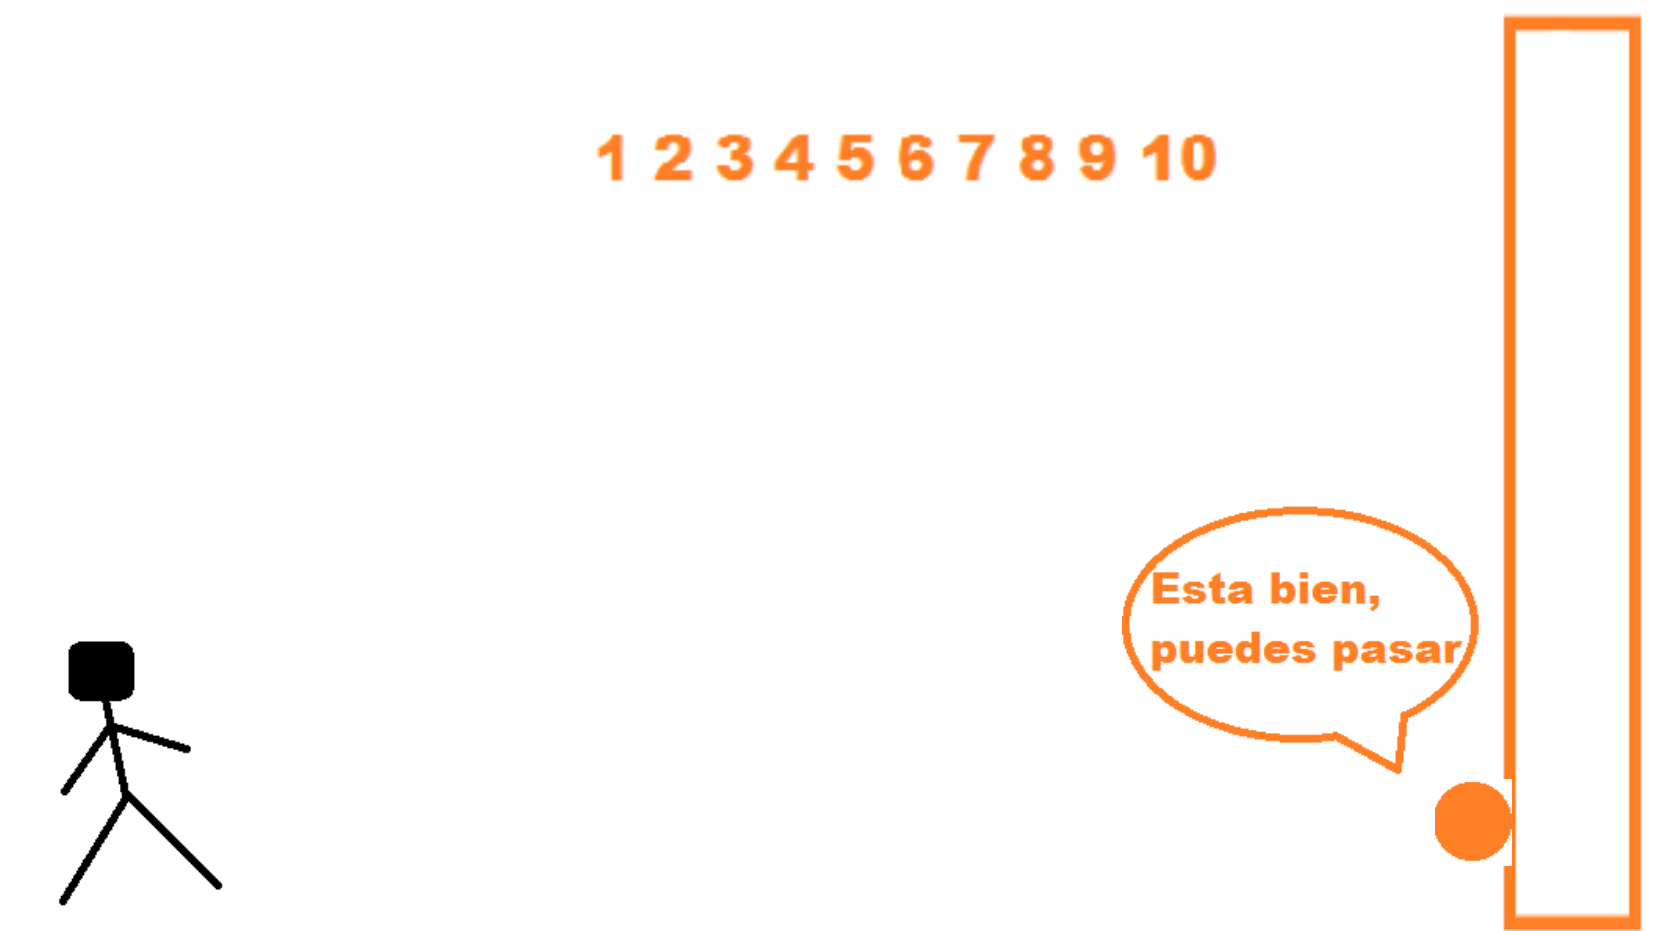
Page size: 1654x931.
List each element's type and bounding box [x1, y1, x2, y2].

picture [1122, 0, 1654, 931]
picture [0, 590, 274, 929]
picture [564, 94, 1241, 213]
